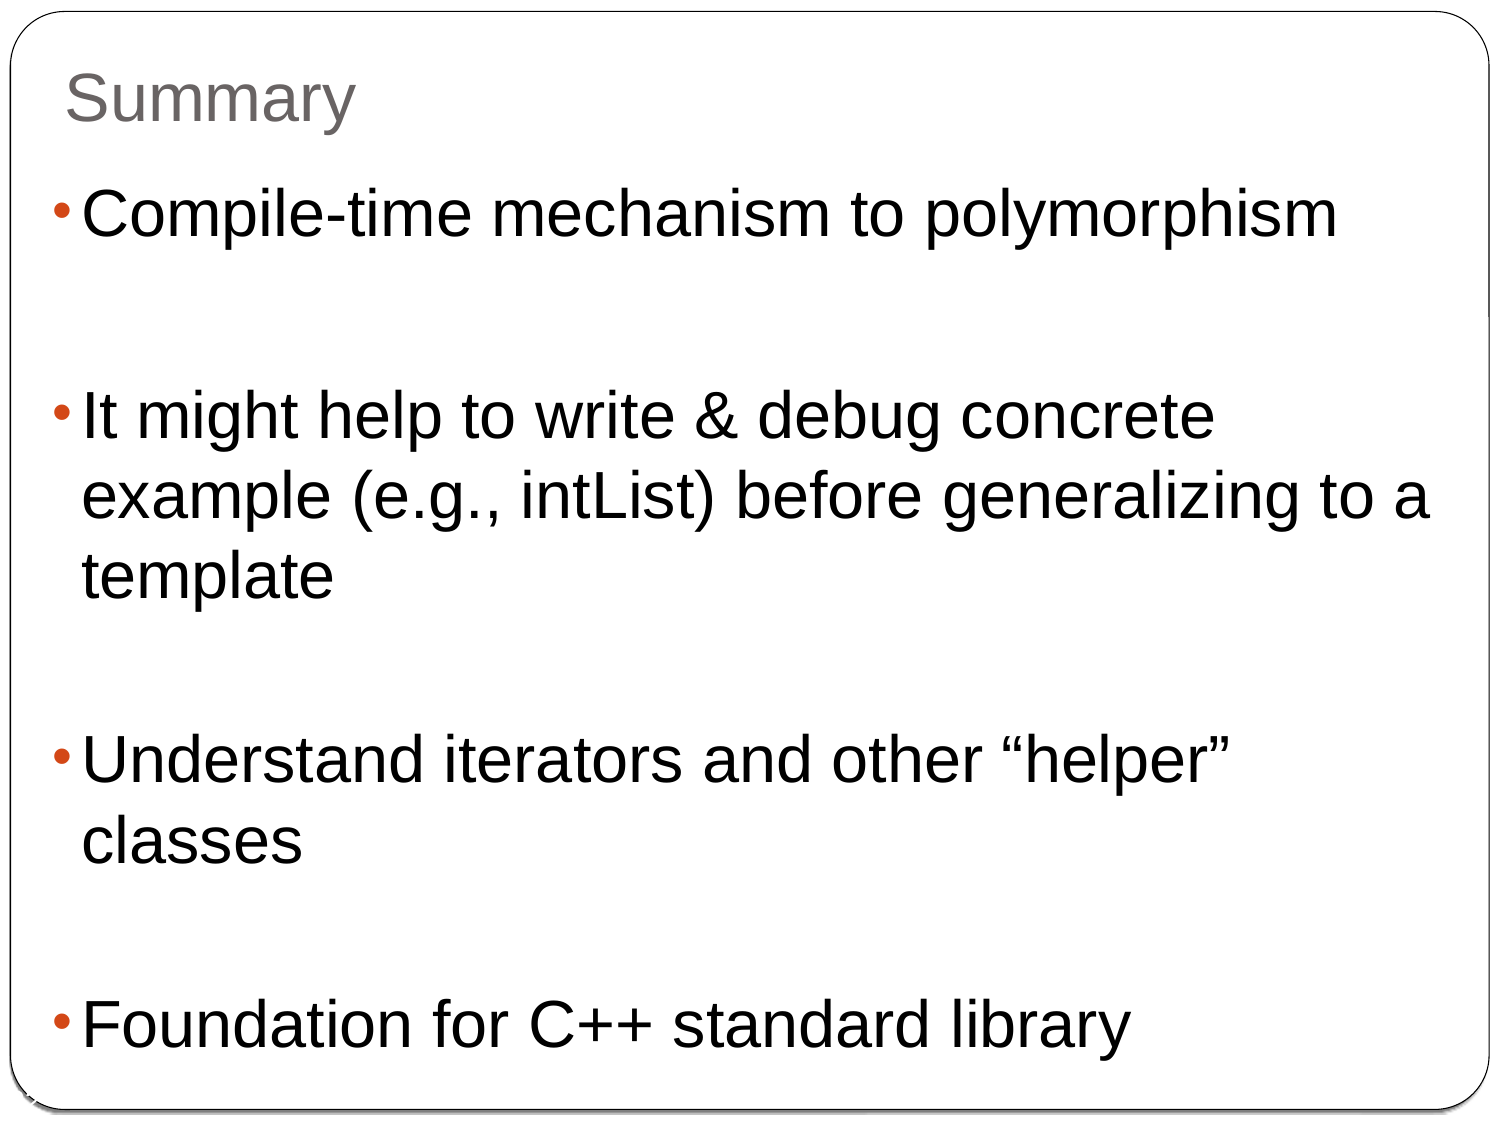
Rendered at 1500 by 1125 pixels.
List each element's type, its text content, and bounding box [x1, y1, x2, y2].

list Compile-time mechanism to polymorphism It might help to write & debug concrete example (e.g., intList) before generalizing to a template Understand iterators and other “helper” classes Foundation for C++ standard library [37, 162, 1463, 1088]
slide_number <number> [0, 1074, 50, 1125]
title Summary [50, 45, 1450, 150]
